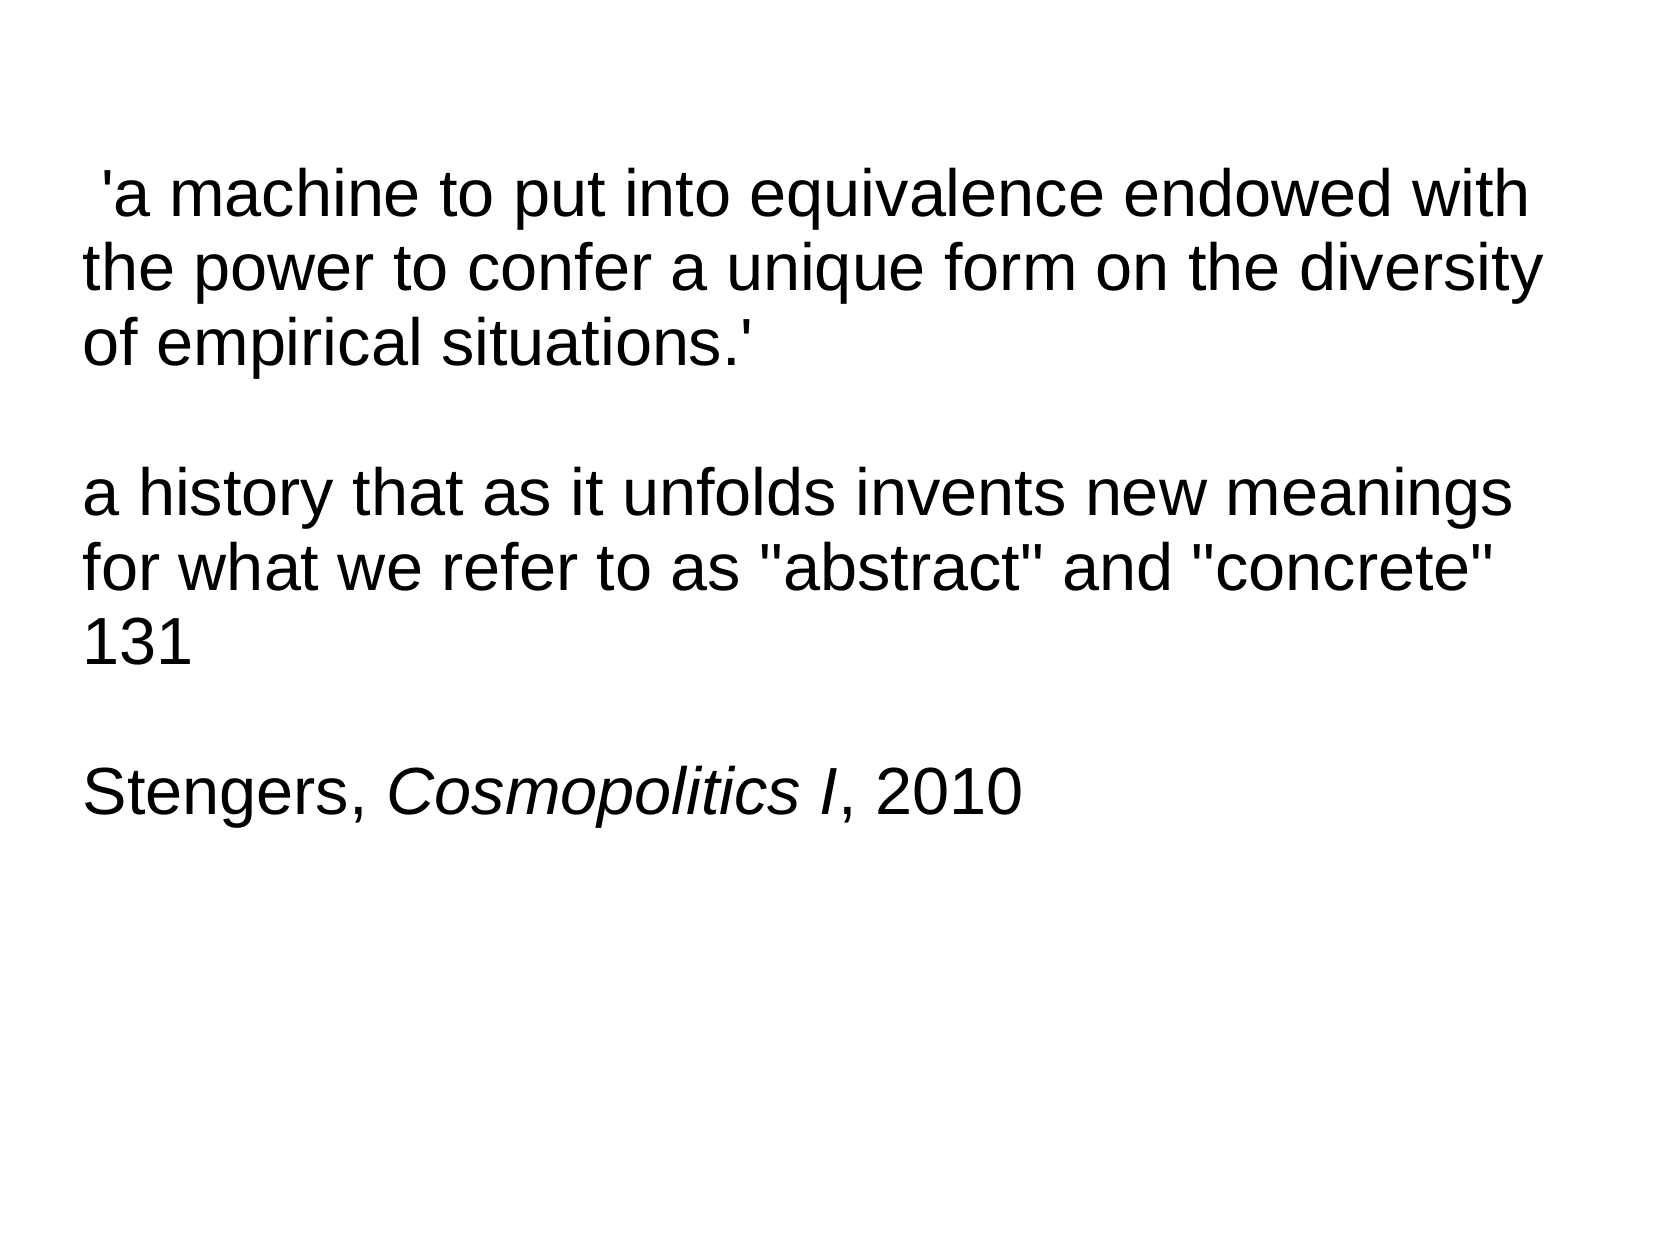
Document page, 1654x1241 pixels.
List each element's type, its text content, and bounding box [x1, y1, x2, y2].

subtitle 'a machine to put into equivalence endowed with the power to confer a unique form on the diversity of empirical situations.' a history that as it unfolds invents new meanings for what we refer to as "abstract" and "concrete" 131 Stengers, Cosmopolitics I, 2010 [82, 49, 1571, 1010]
